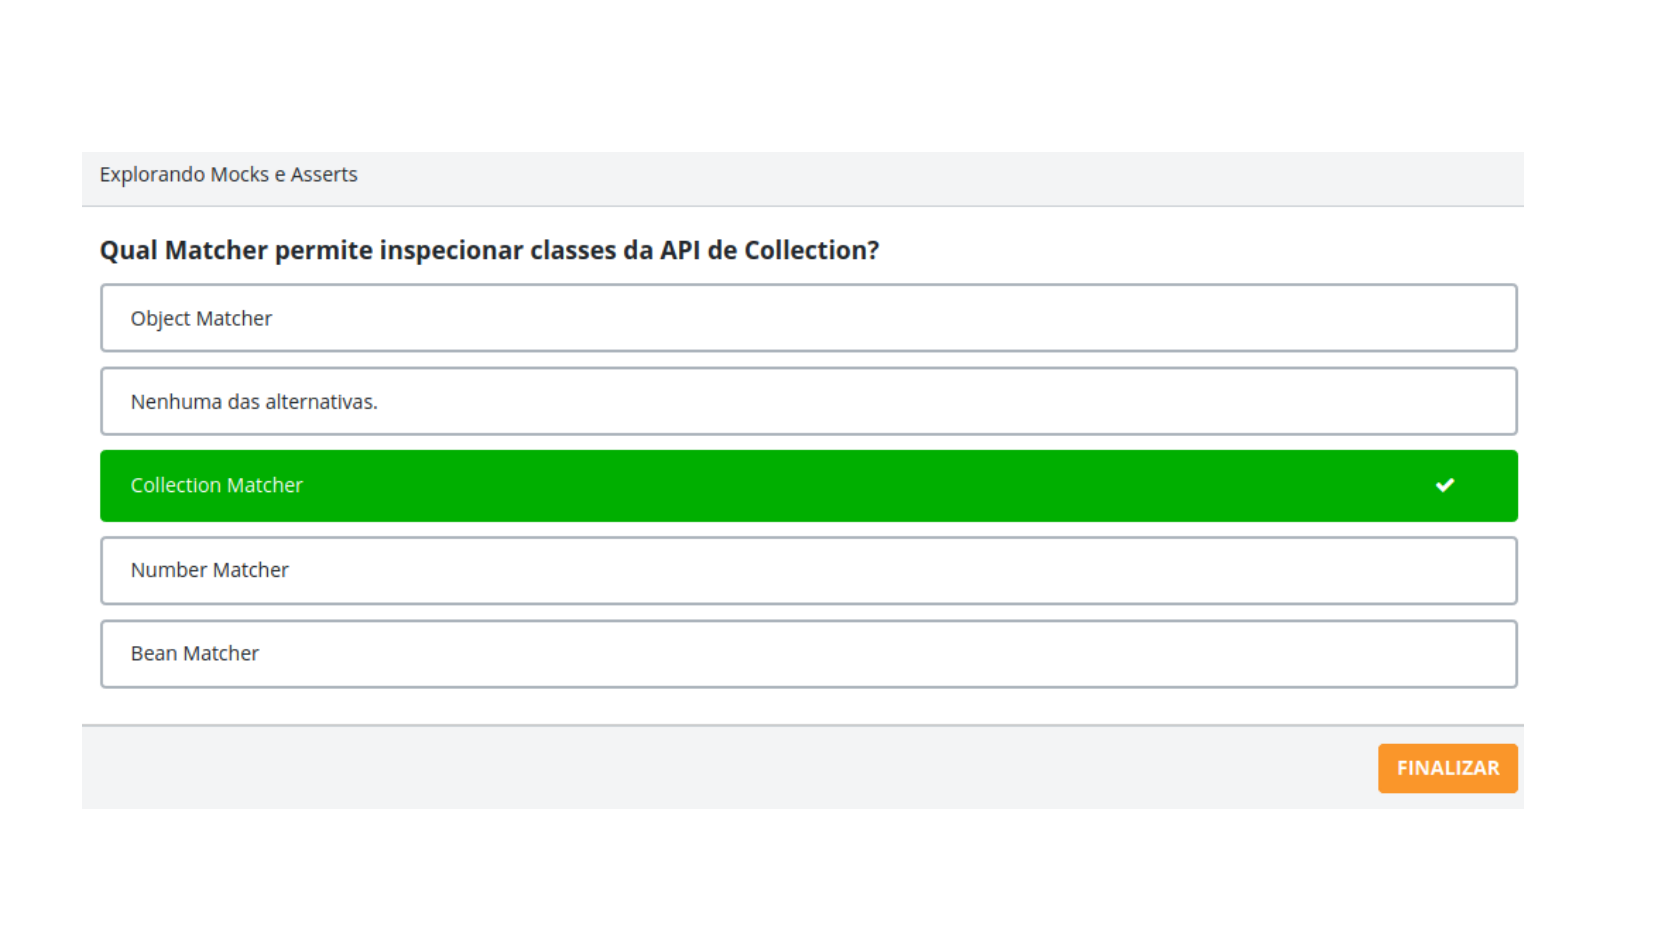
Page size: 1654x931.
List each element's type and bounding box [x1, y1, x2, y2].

picture [82, 152, 1524, 809]
